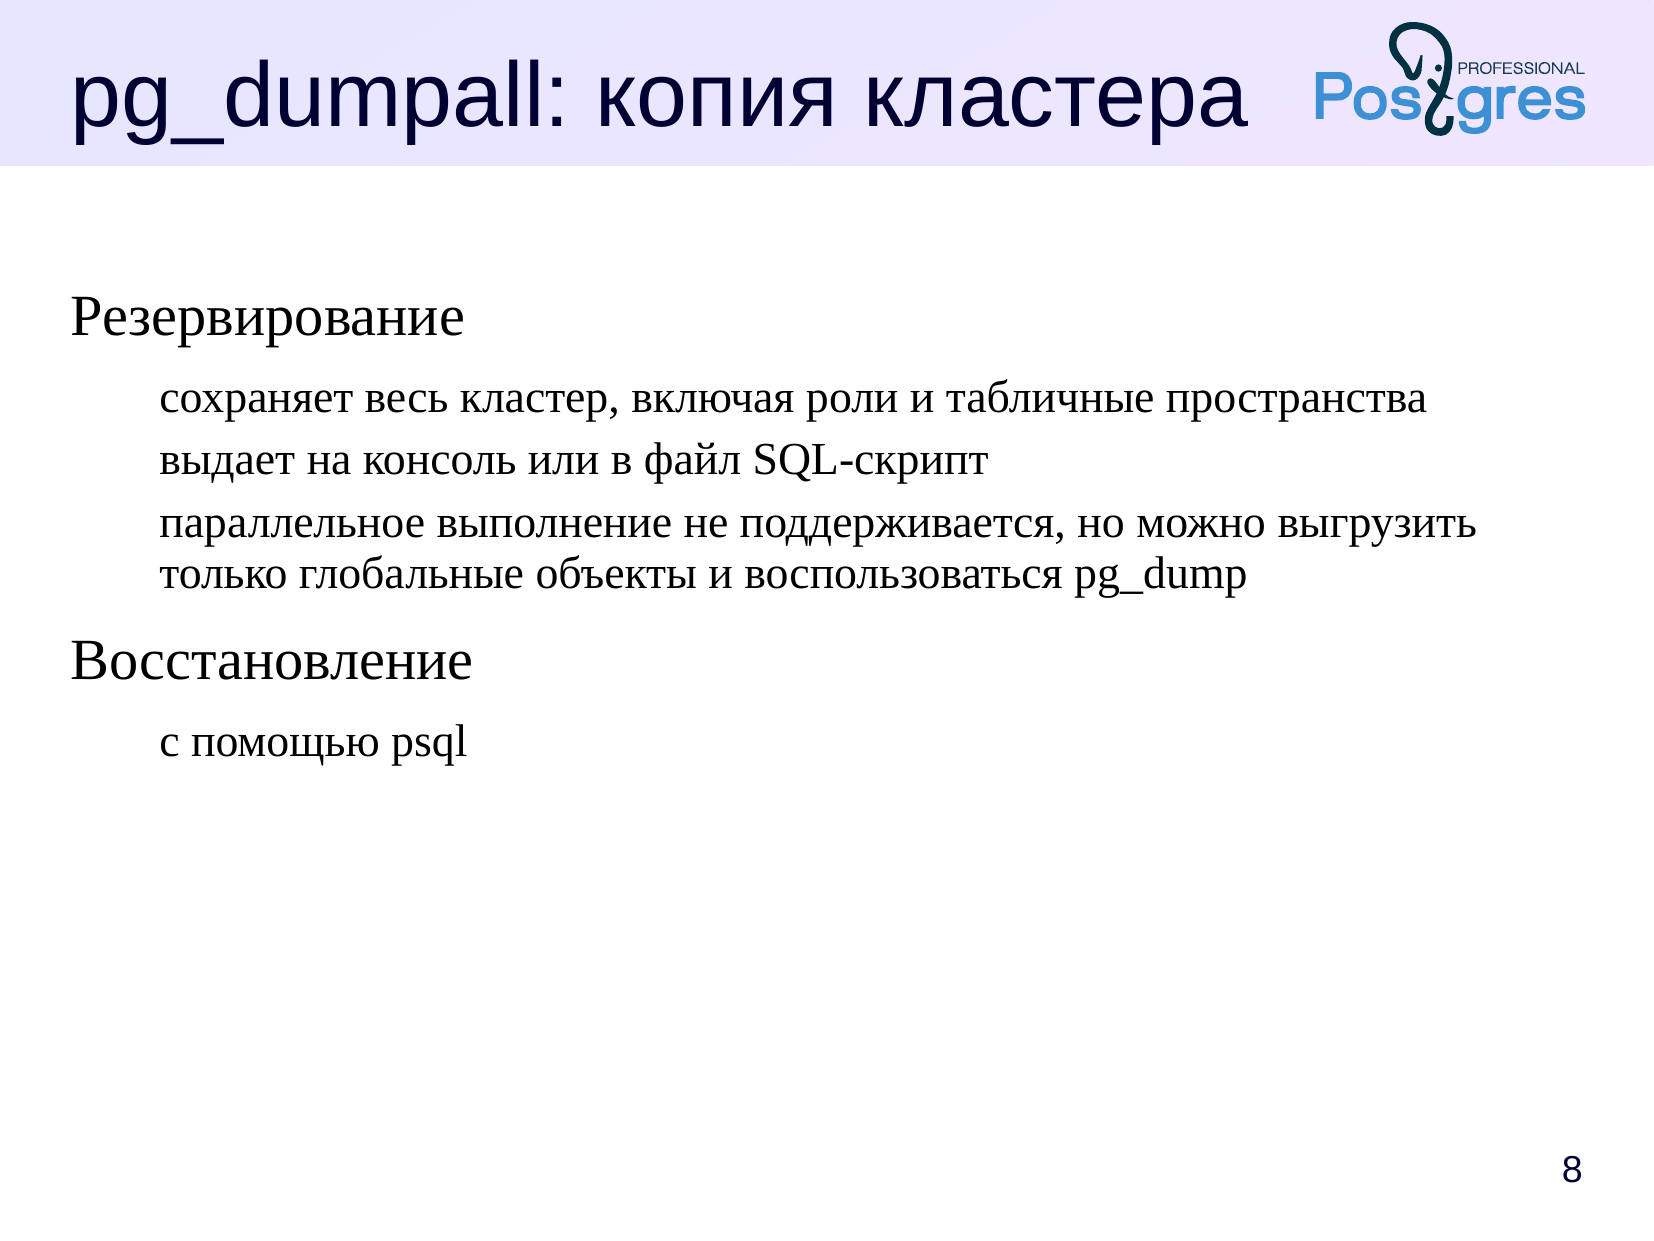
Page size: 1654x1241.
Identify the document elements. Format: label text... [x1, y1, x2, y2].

list Резервирование сохраняет весь кластер, включая роли и табличные пространства выдает на консоль или в файл SQL-скрипт параллельное выполнение не поддерживается, но можно выгрузить только глобальные объекты и воспользоваться pg_dump Восстановление с помощью psql [70, 283, 1583, 1134]
title pg_dumpall: копия кластера [70, 43, 1276, 147]
